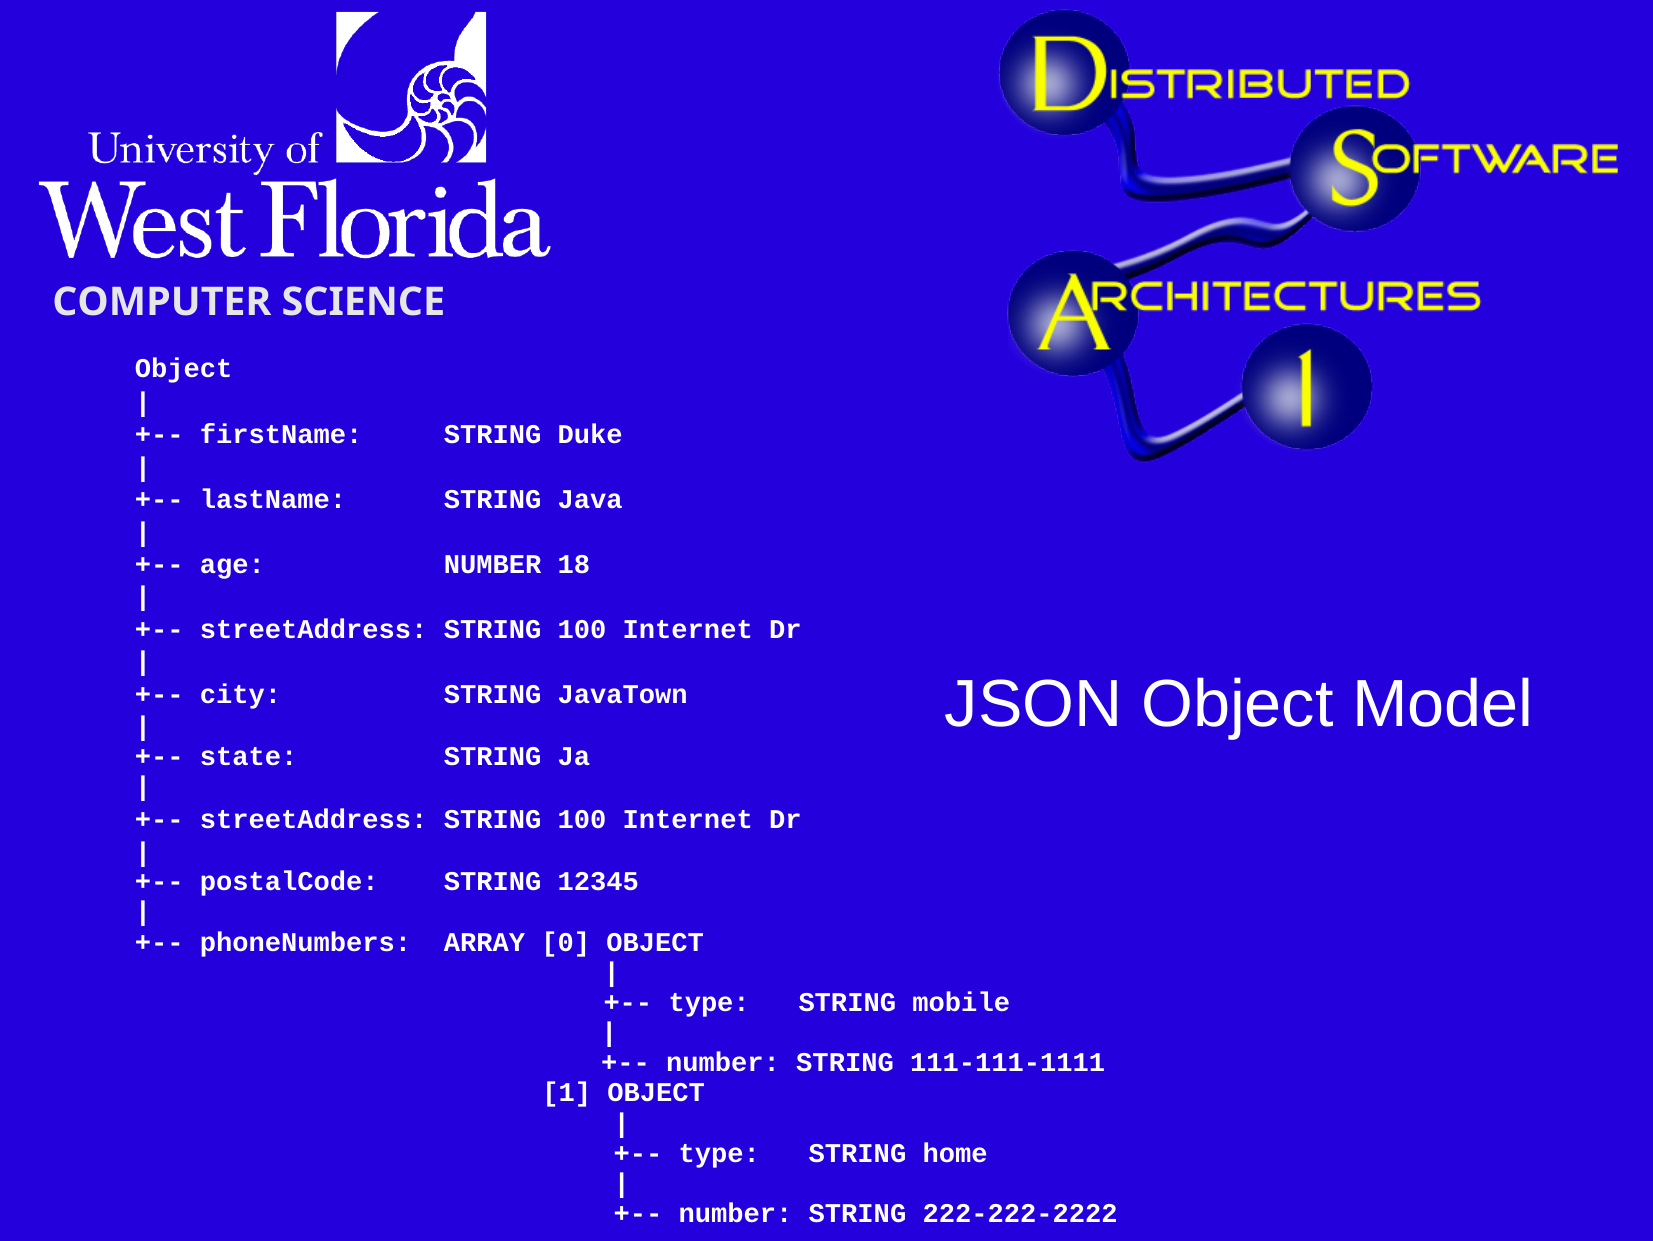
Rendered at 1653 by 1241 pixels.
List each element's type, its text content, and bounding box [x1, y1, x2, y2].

text_box JSON Object Model [929, 659, 1590, 749]
text_box COMPUTER SCIENCE [37, 262, 562, 333]
picture [37, 0, 558, 262]
picture [910, 0, 1653, 506]
text_box Object | +-- firstName: STRING Duke | +-- lastName: STRING Java | +-- age: NUMBER 18 | +-- streetAddress: STRING 100 Internet Dr | +-- city: STRING JavaTown | +-- state: STRING Ja | +-- streetAddress: STRING 100 Internet Dr | +-- postalCode: STRING 12345 | +-- phoneNumbers: ARRAY [0] OBJECT | +-- type: STRING mobile | +-- number: STRING 111-111-1111 [1] OBJECT | +-- type: STRING home | +-- number: STRING 222-222-2222 [120, 341, 1463, 646]
